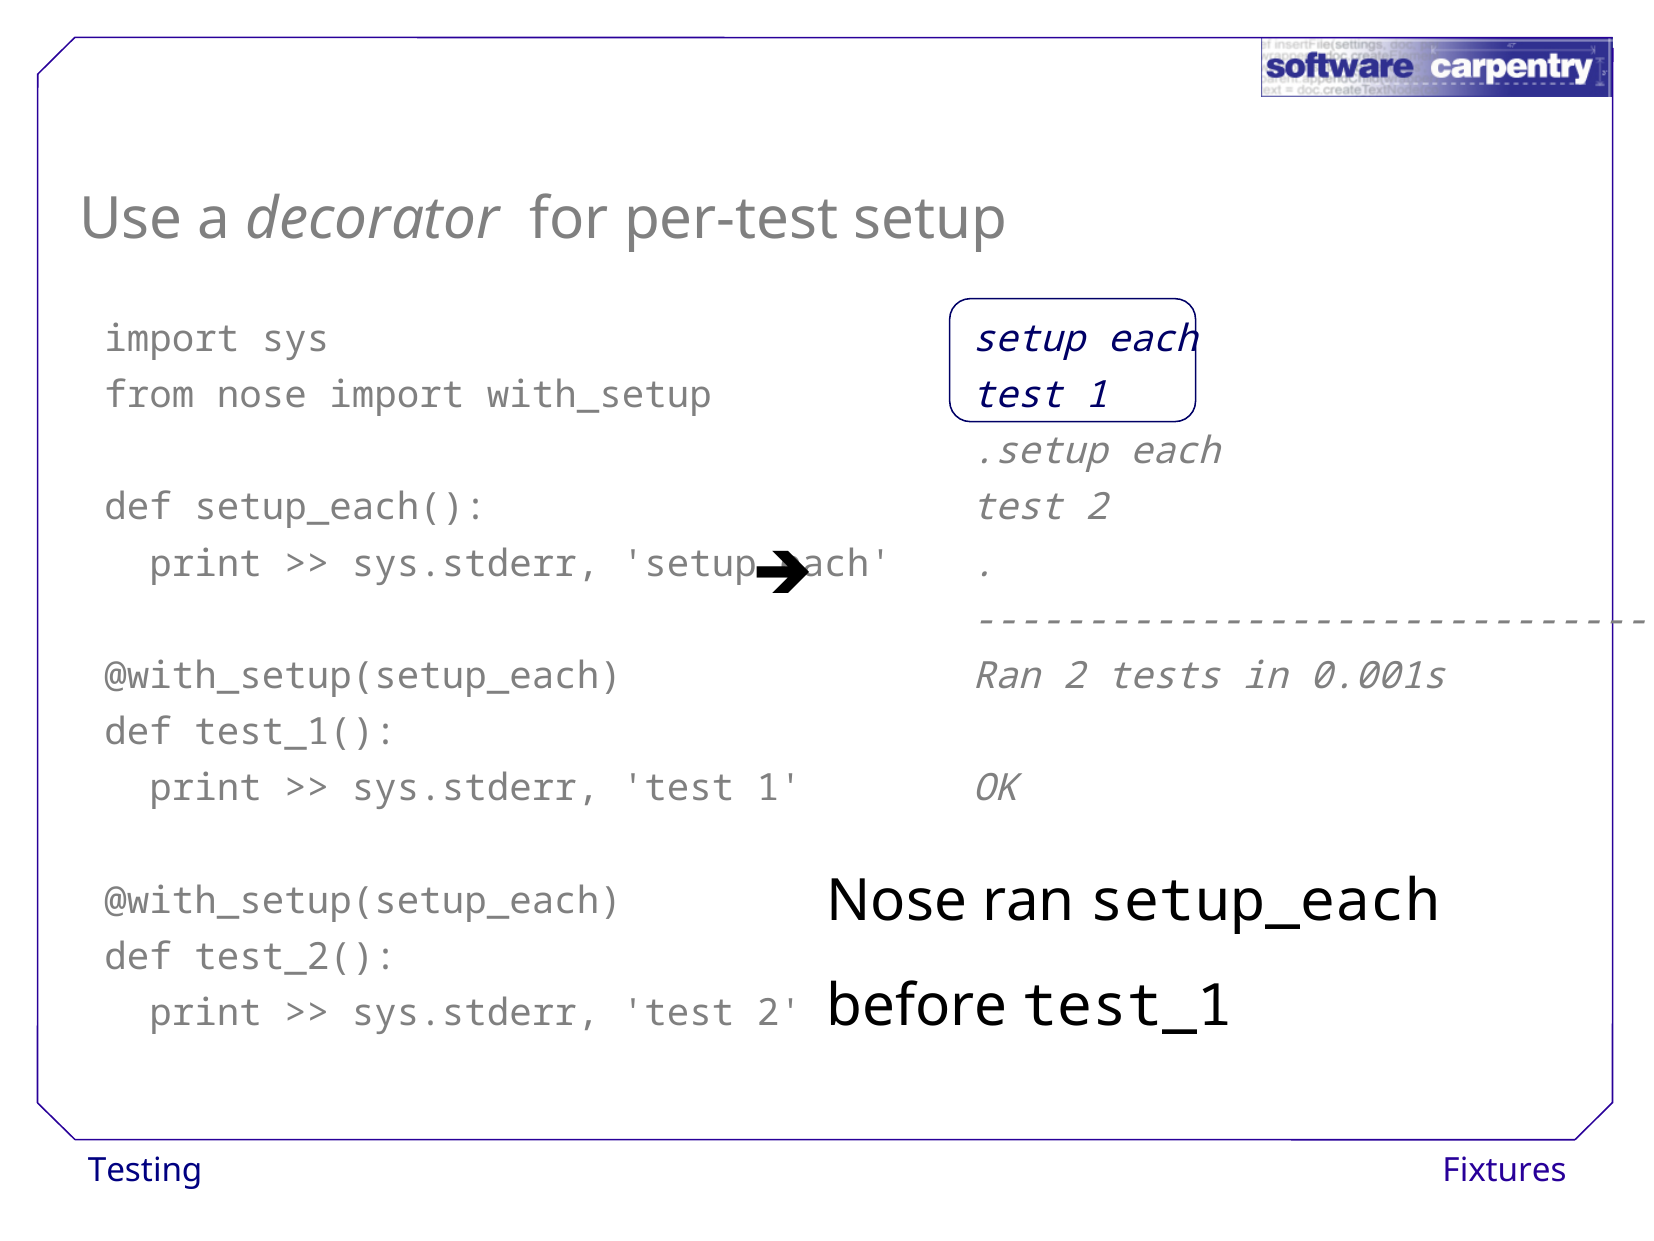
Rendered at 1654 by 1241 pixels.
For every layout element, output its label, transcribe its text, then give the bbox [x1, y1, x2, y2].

text_box Use a decorator for per-test setup [64, 138, 1173, 259]
text_box setup each test 1 .setup each test 2 . -------------------------------- Ran 2 tests in 0.001s OK [957, 295, 1583, 819]
text_box import sys from nose import with_setup def setup_each(): print >> sys.stderr, 'setup each' @with_setup(setup_each) def test_1(): print >> sys.stderr, 'test 1' @with_setup(setup_each) def test_2(): print >> sys.stderr, 'test 2' [89, 295, 715, 1121]
text_box  [737, 492, 976, 613]
text_box Nose ran setup_each before test_1 [811, 819, 1606, 1046]
picture [1261, 39, 1613, 97]
text_box setup each test 1 .setup each test 2 . -------------------------------- Ran 2 tests in 0.001s OK [957, 300, 1194, 420]
